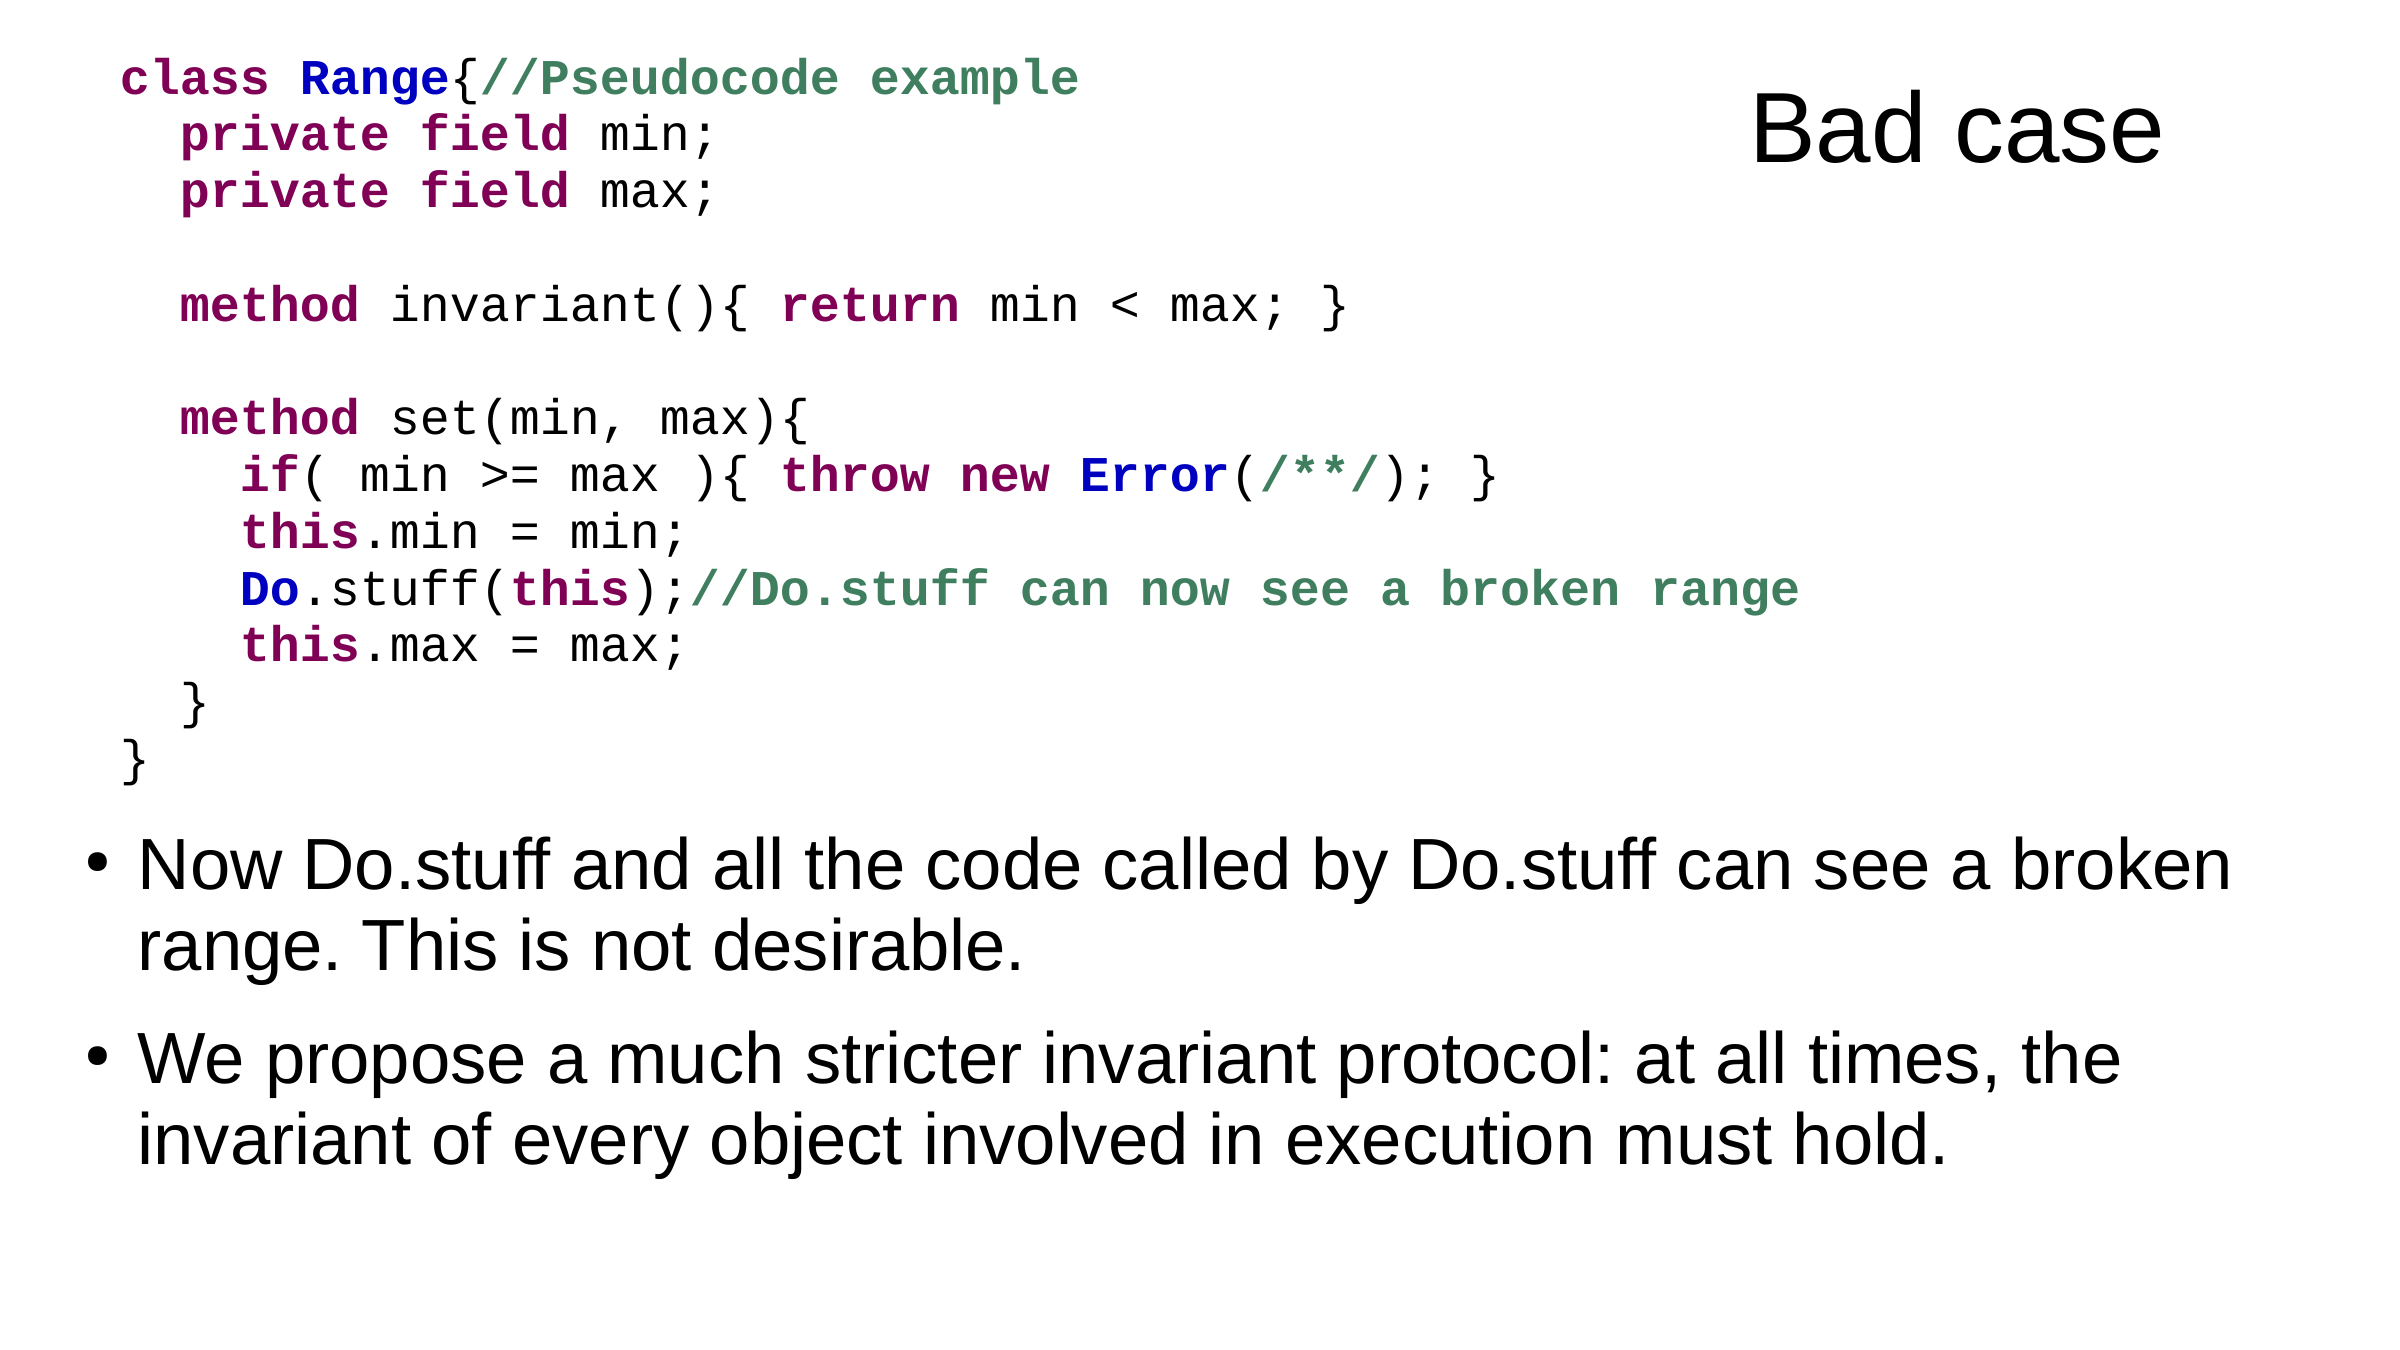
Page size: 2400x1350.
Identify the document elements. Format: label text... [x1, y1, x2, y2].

list Now Do.stuff and all the code called by Do.stuff can see a broken range. This is not desirable. We propose a much stricter invariant protocol: at all times, the invariant of every object involved in execution must hold. [66, 823, 2352, 1306]
text_box class Range{//Pseudocode example private field min; private field max; method invariant(){ return min < max; } method set(min, max){ if( min >= max ){ throw new Error(/**/); } this.min = min; Do.stuff(this);//Do.stuff can now see a broken range this.max = max; } } [45, 45, 2026, 871]
title Bad case [1545, 15, 2371, 241]
